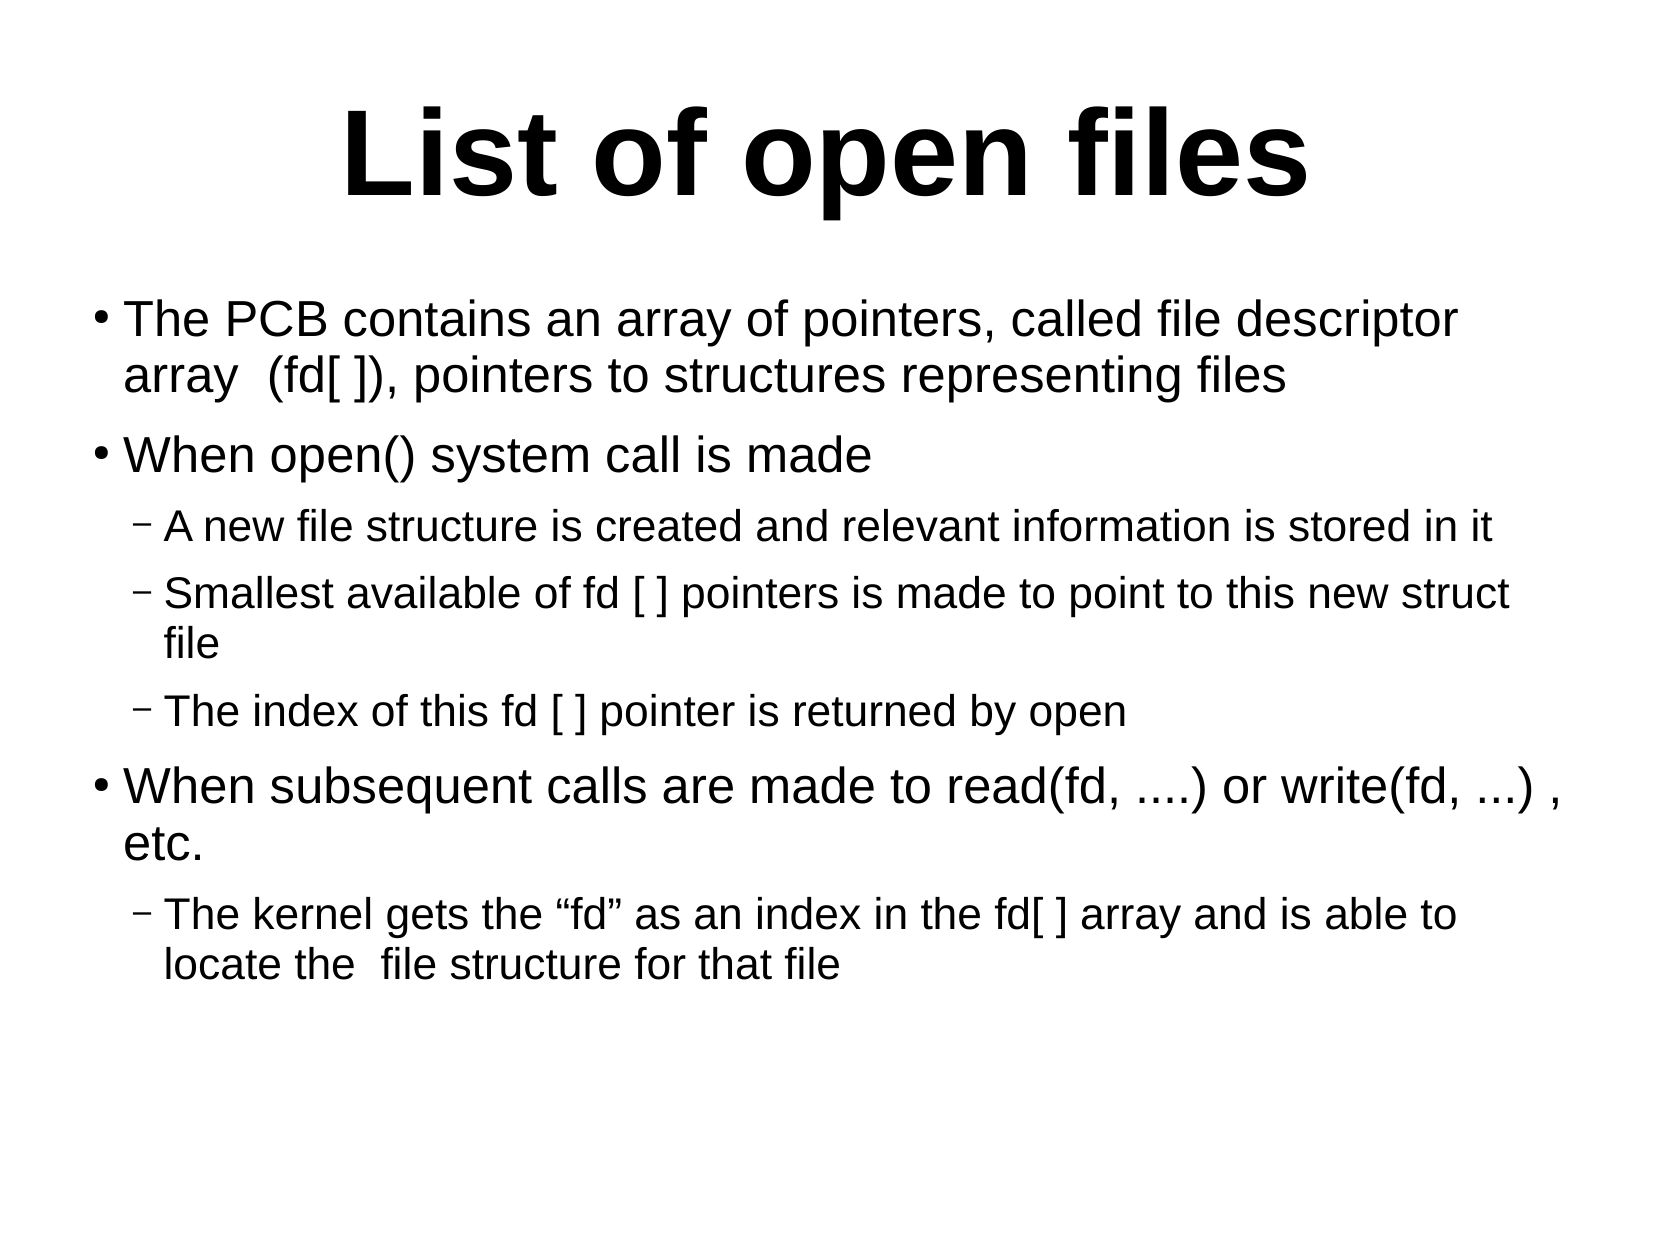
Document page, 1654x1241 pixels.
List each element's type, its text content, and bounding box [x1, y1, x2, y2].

title List of open files [82, 49, 1571, 257]
list The PCB contains an array of pointers, called file descriptor array (fd[ ]), pointers to structures representing files When open() system call is made A new file structure is created and relevant information is stored in it Smallest available of fd [ ] pointers is made to point to this new struct file The index of this fd [ ] pointer is returned by open When subsequent calls are made to read(fd, ....) or write(fd, ...) , etc. The kernel gets the “fd” as an index in the fd[ ] array and is able to locate the file structure for that file [82, 290, 1571, 1010]
